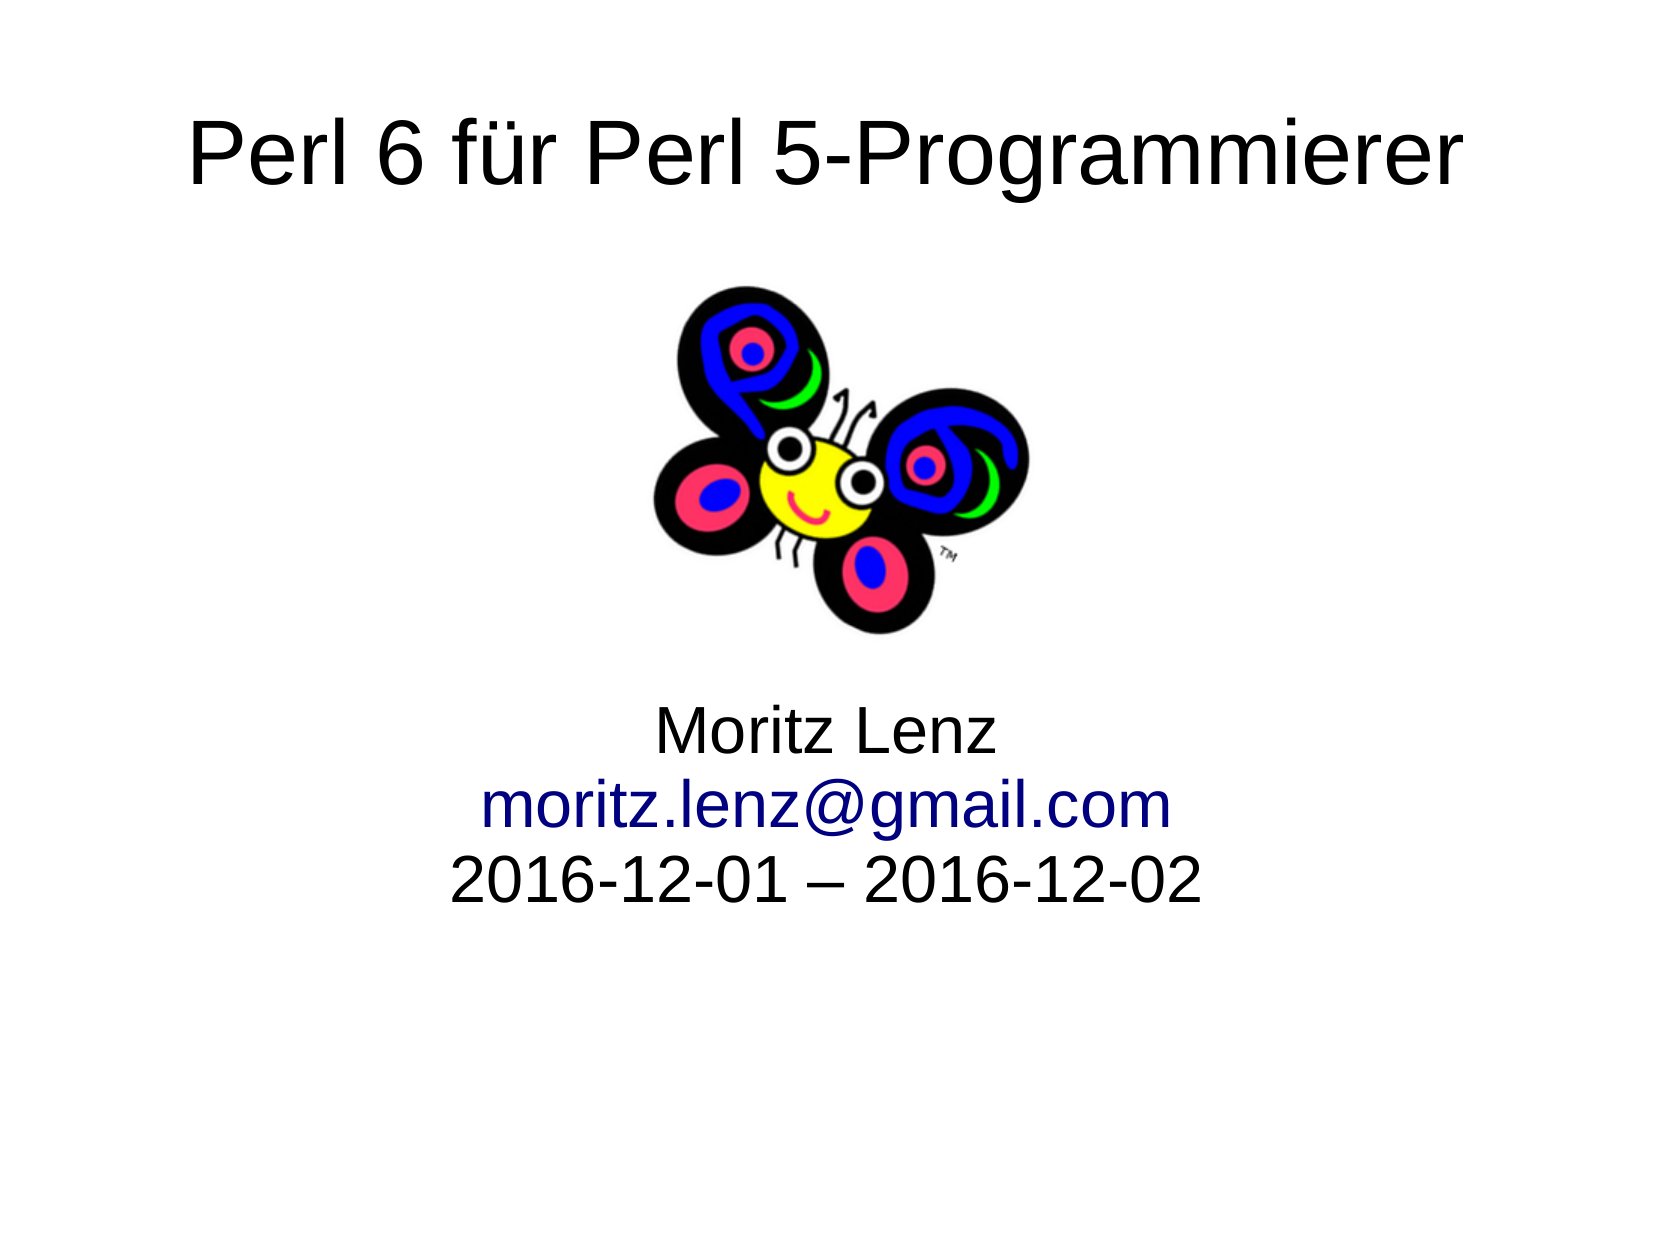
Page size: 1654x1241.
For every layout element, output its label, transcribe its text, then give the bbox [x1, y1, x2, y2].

subtitle Moritz Lenz moritz.lenz@gmail.com 2016-12-01 – 2016-12-02 [82, 540, 1571, 1070]
title Perl 6 für Perl 5-Programmierer [82, 49, 1571, 257]
picture [645, 280, 1037, 646]
